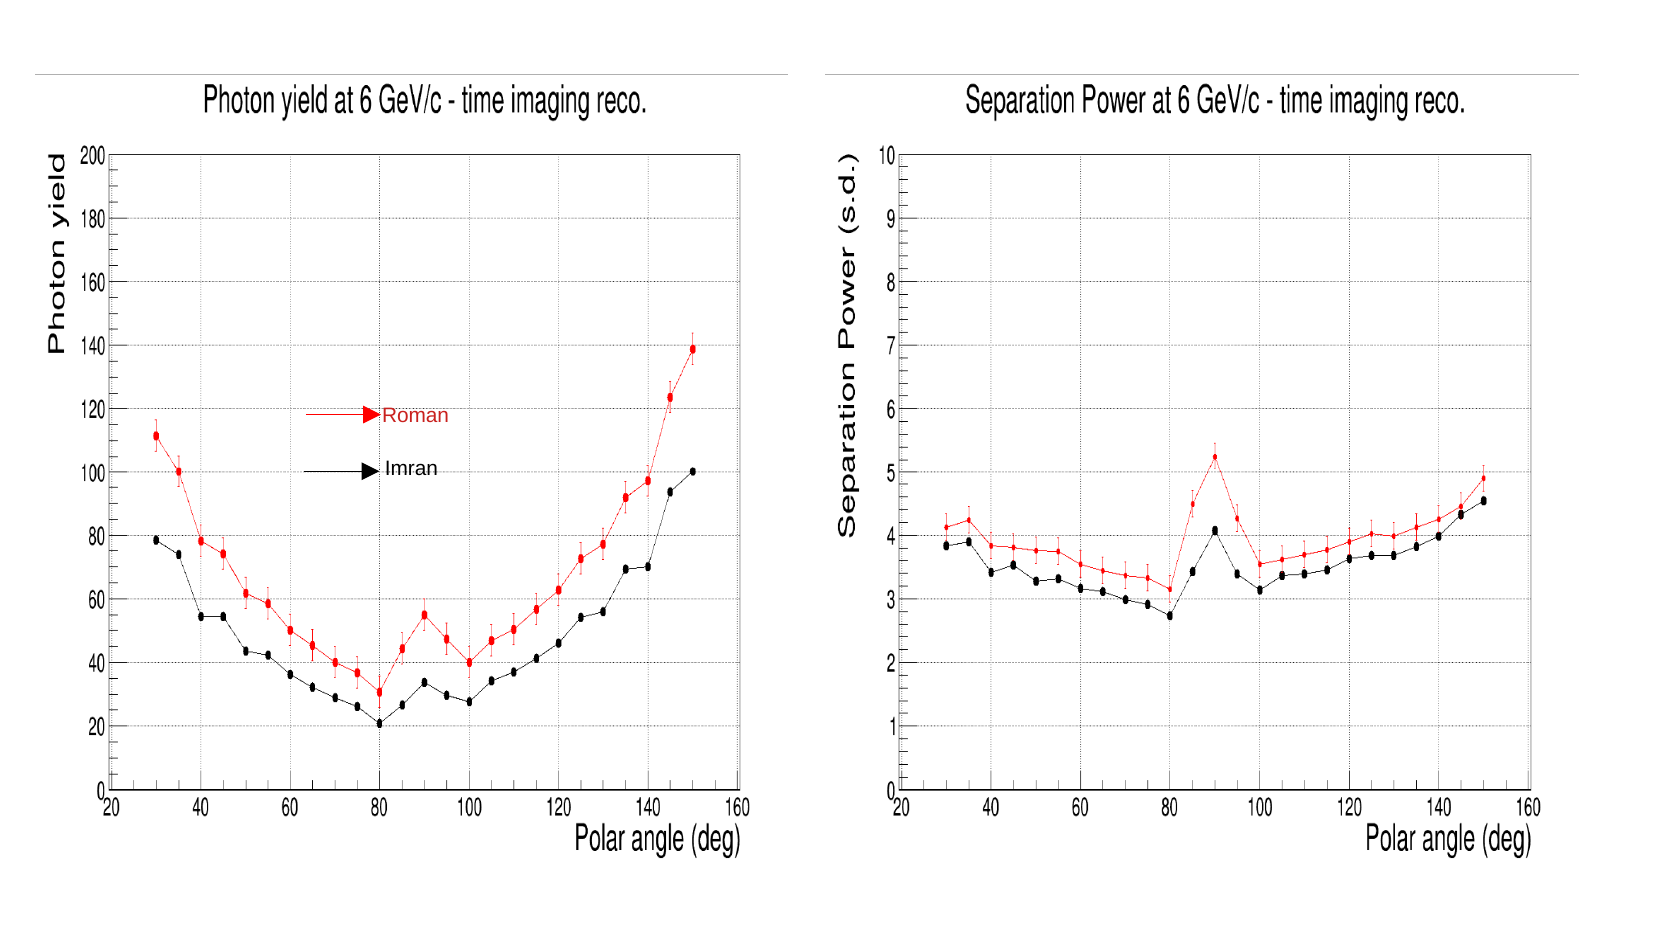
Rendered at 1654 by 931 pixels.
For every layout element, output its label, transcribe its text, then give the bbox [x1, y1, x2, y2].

picture [35, 74, 788, 863]
text_box Roman [367, 396, 464, 435]
picture [825, 74, 1579, 863]
